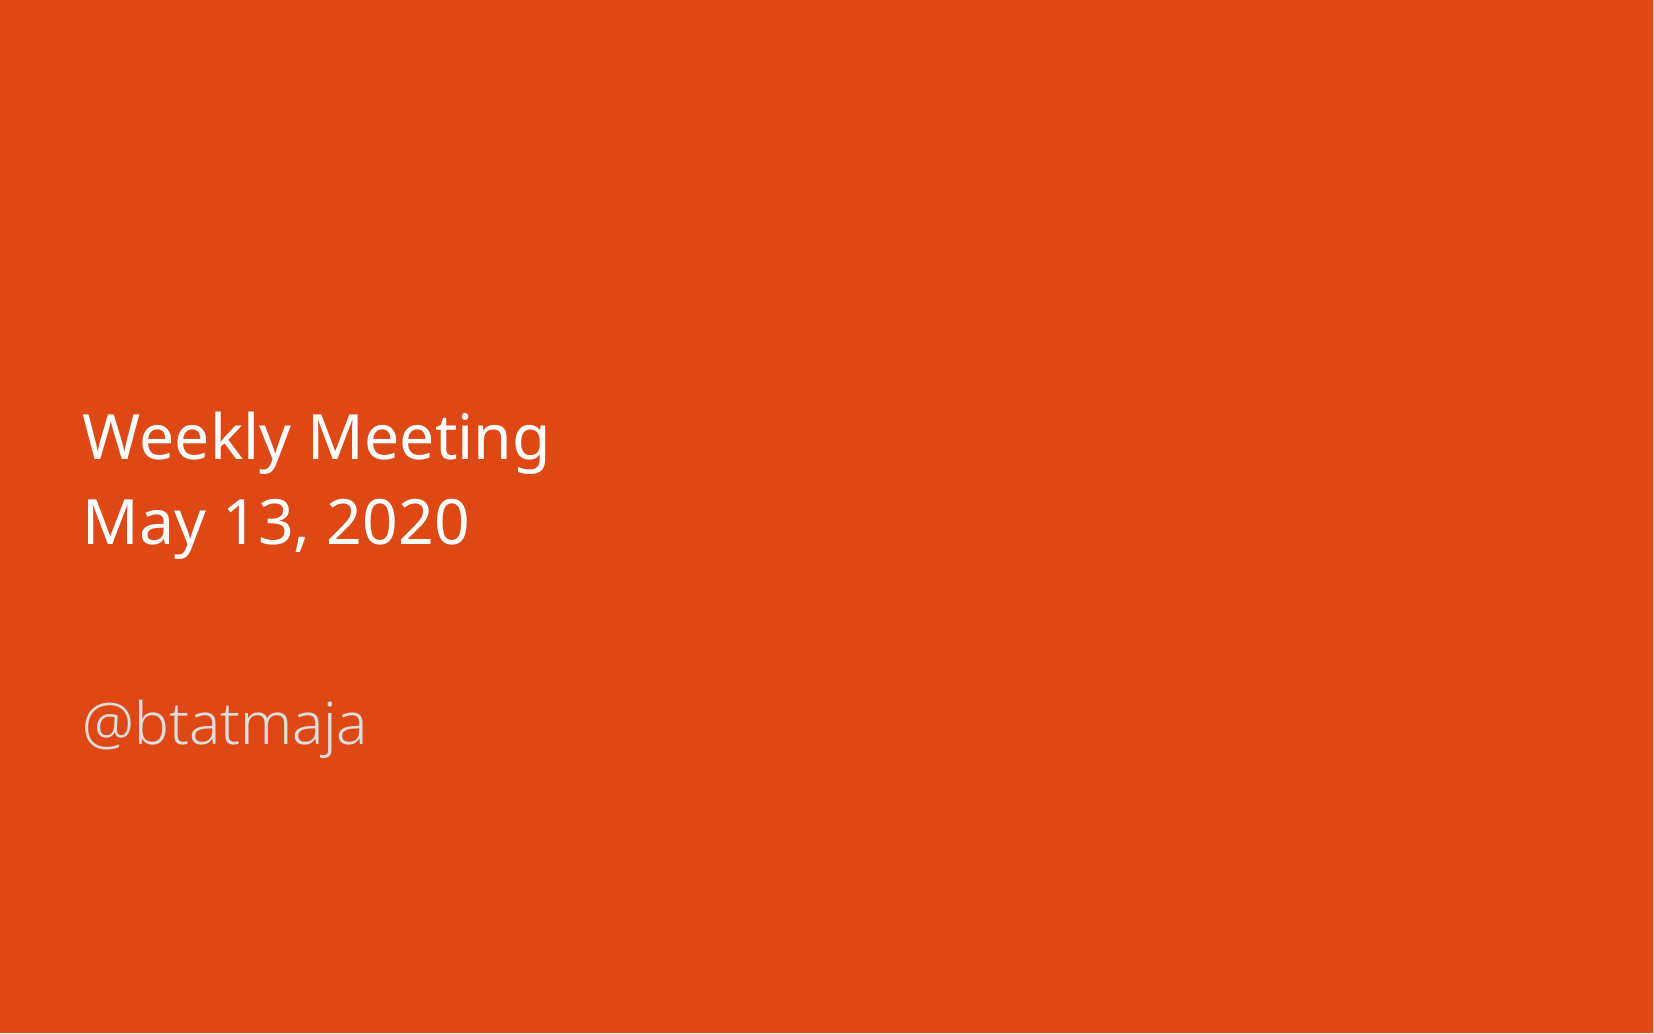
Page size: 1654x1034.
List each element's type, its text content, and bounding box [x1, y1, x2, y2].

title Weekly Meeting May 13, 2020 [82, 404, 1571, 551]
subtitle @btatmaja [82, 686, 1571, 756]
